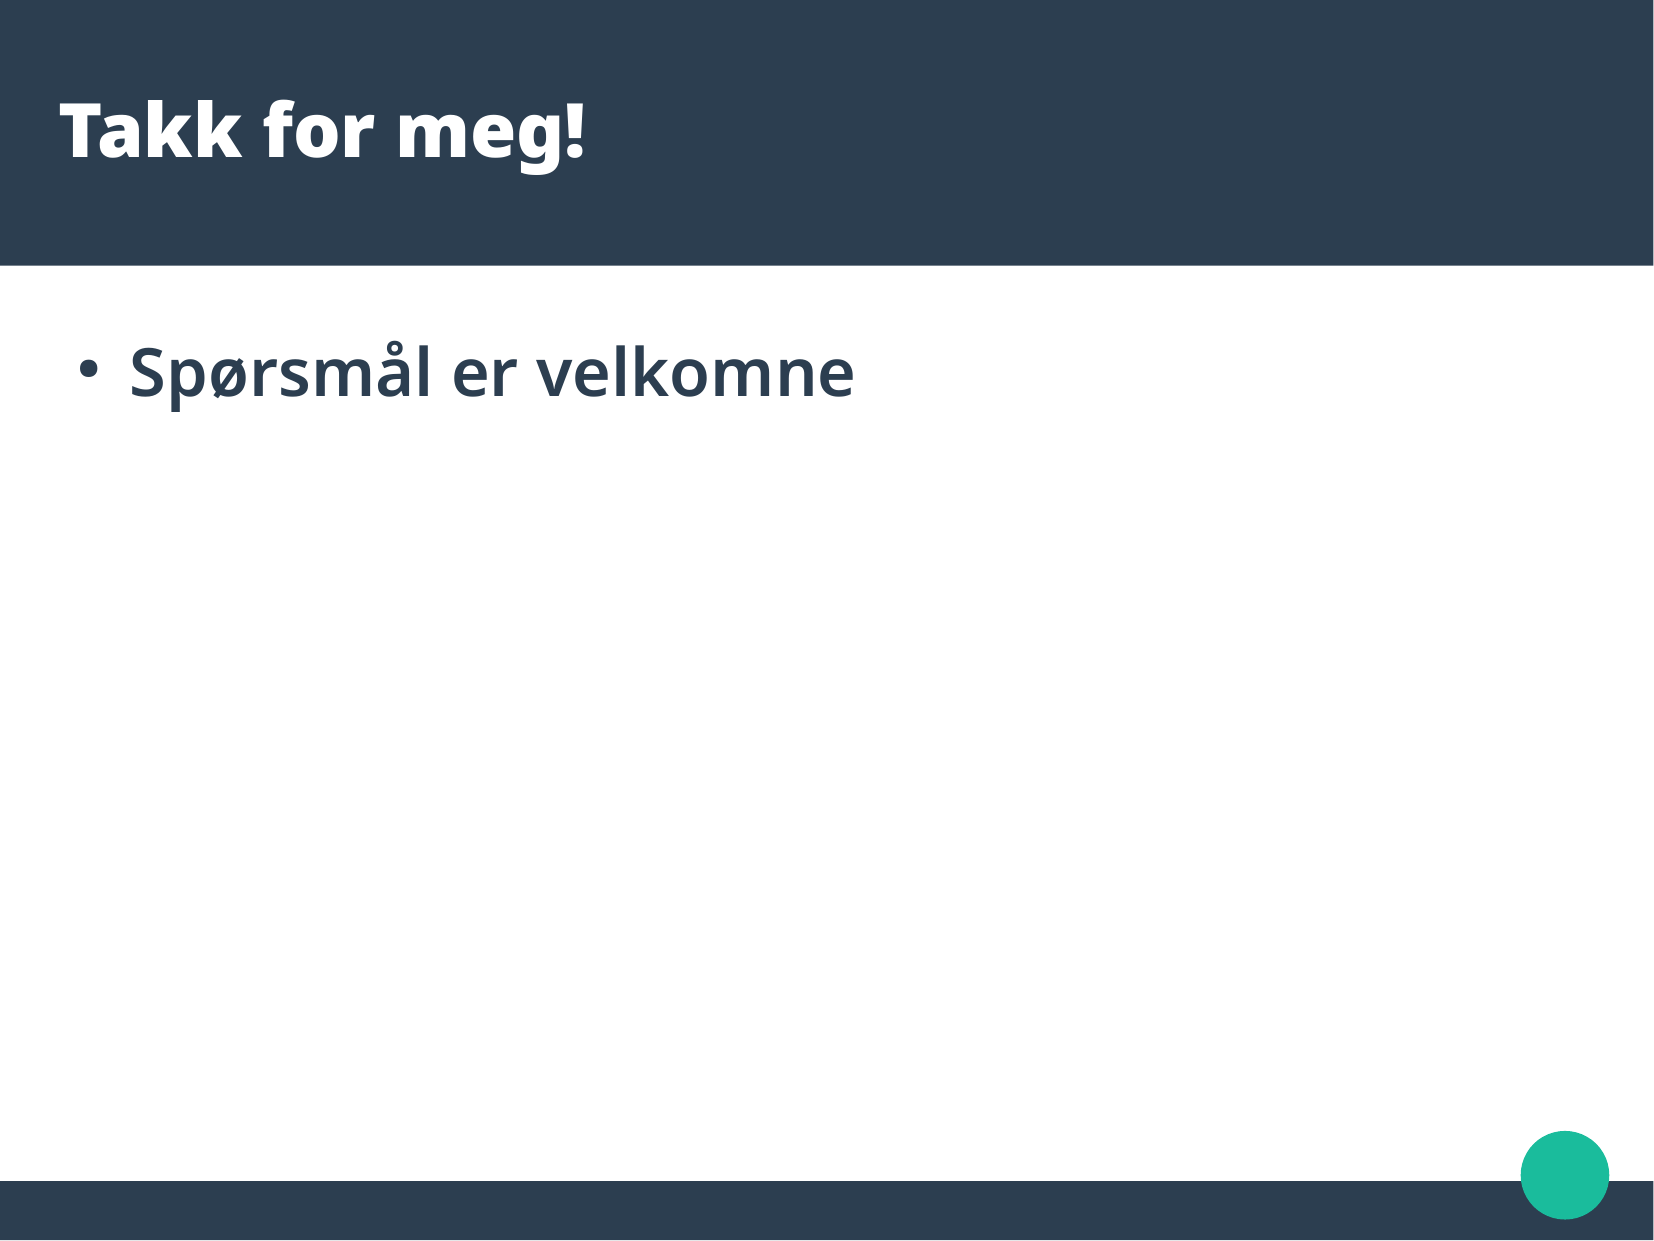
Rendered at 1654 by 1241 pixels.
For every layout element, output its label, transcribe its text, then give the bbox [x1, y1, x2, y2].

list Spørsmål er velkomne [59, 324, 1595, 1152]
title Takk for meg! [59, 49, 1595, 207]
